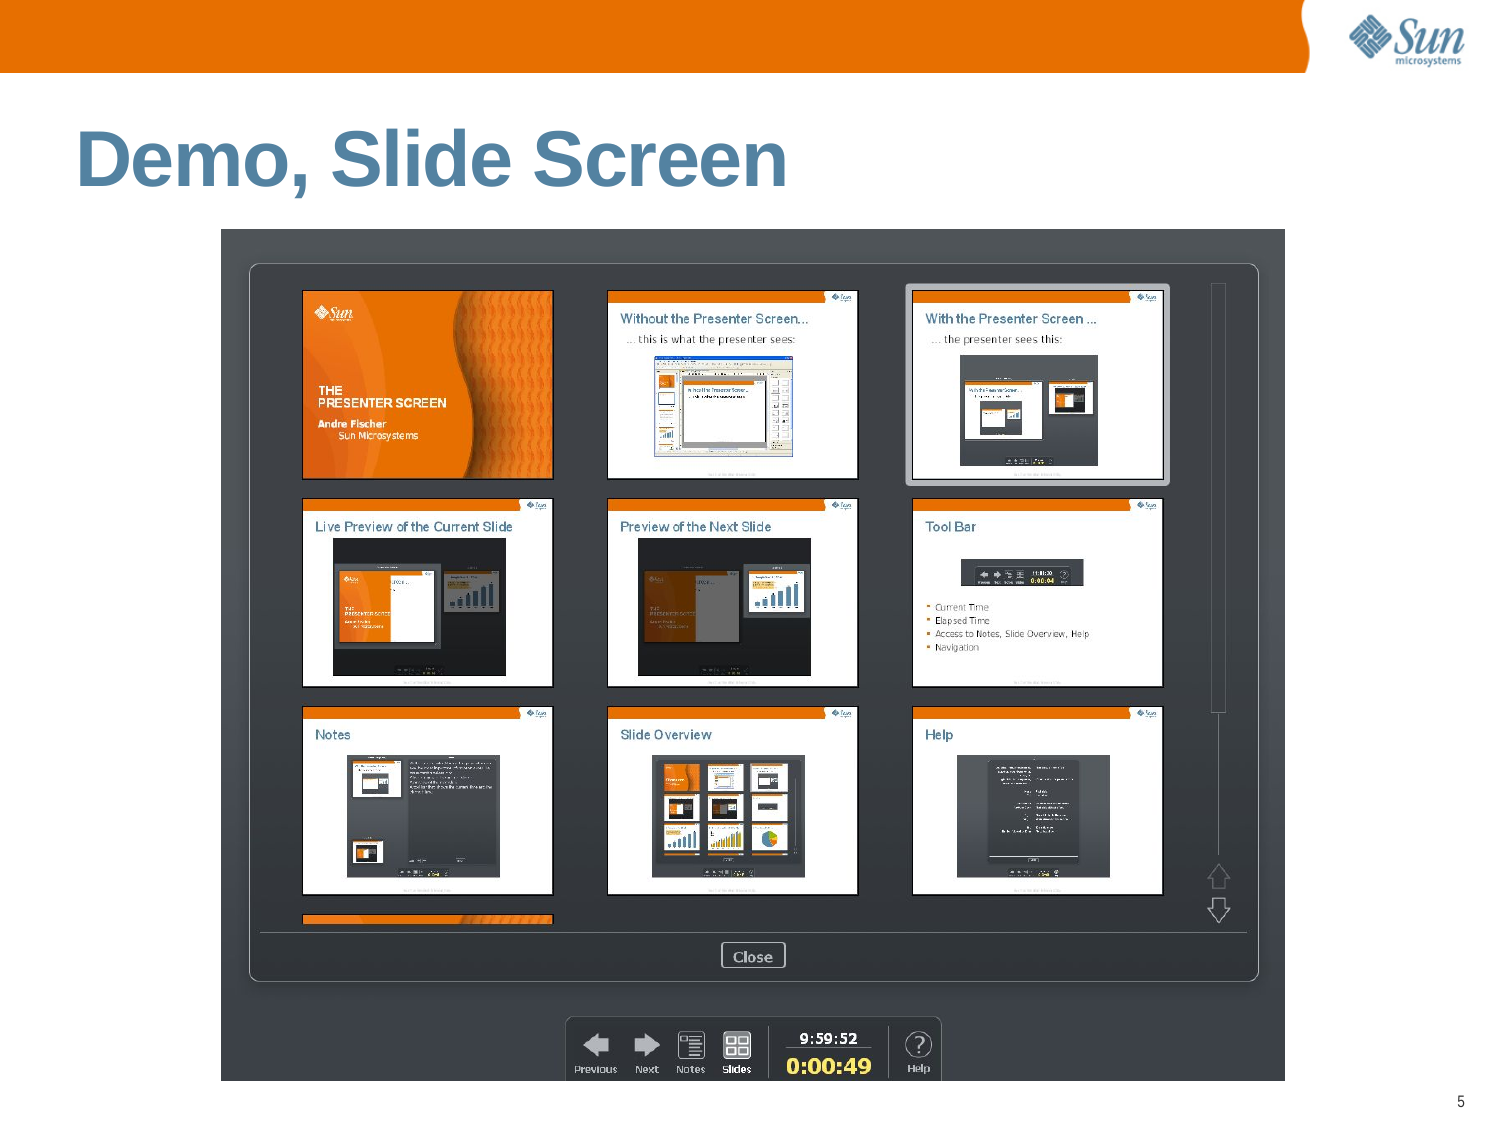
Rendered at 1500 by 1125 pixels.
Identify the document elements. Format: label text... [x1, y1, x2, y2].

picture [0, 0, 1500, 73]
title Demo, Slide Screen [75, 123, 1437, 227]
picture [221, 229, 1285, 1081]
